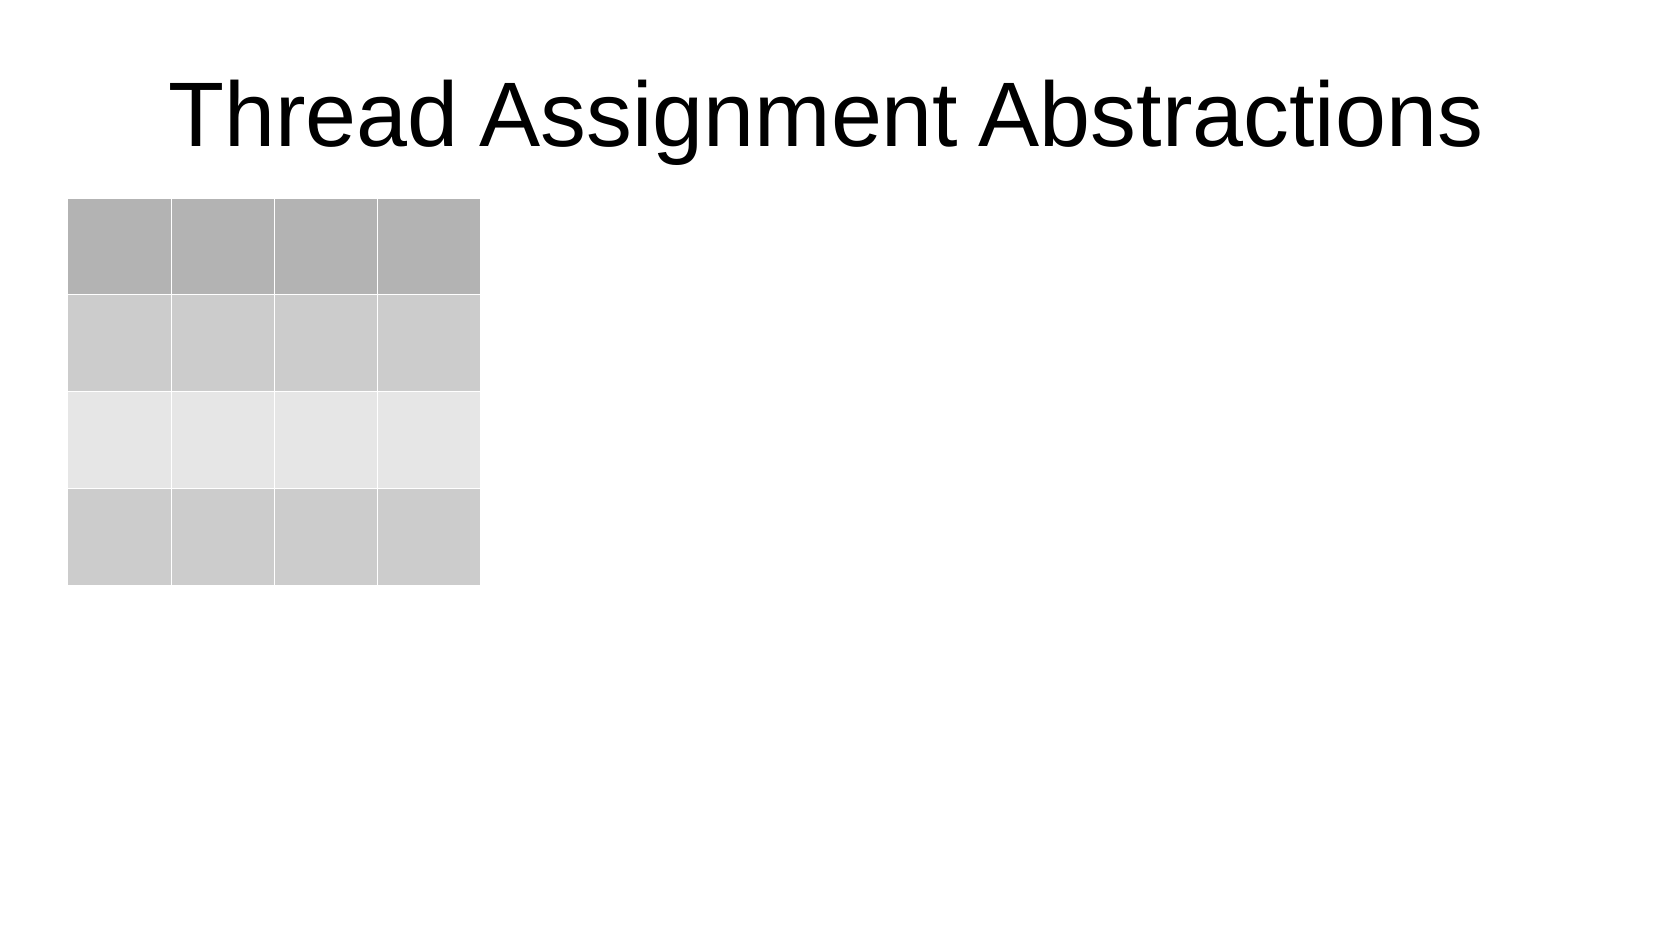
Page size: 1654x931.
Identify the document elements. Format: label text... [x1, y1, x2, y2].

table_cell [378, 295, 480, 391]
table_cell [68, 392, 171, 488]
table_cell [378, 392, 480, 488]
table_cell [68, 295, 171, 391]
table_cell [172, 392, 274, 488]
table_header [172, 199, 274, 294]
table_header [378, 199, 480, 294]
table_cell [172, 489, 274, 585]
table_cell [172, 295, 274, 391]
table_cell [275, 392, 377, 488]
table_cell [378, 489, 480, 585]
table_cell [275, 295, 377, 391]
table_header [68, 199, 171, 294]
table_cell [275, 489, 377, 585]
table_cell [68, 489, 171, 585]
title Thread Assignment Abstractions [82, 37, 1571, 193]
table_header [275, 199, 377, 294]
